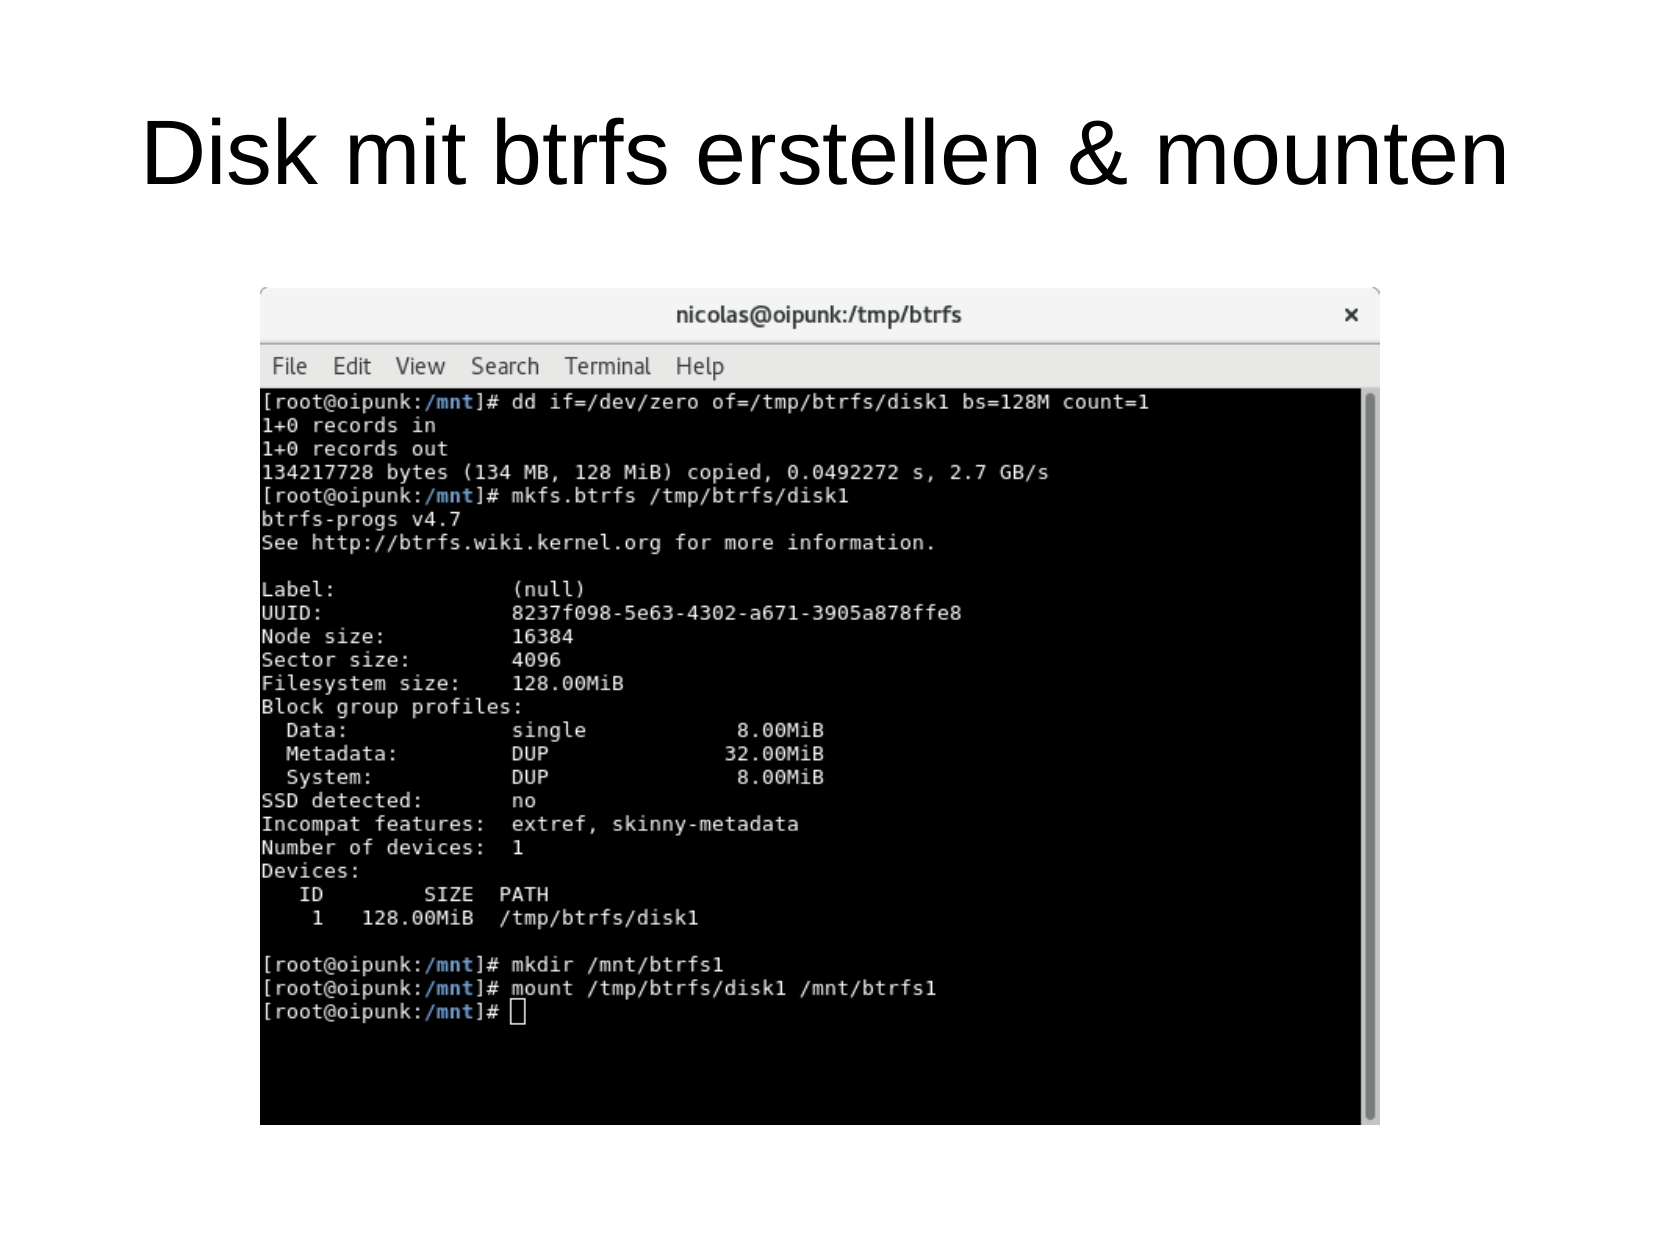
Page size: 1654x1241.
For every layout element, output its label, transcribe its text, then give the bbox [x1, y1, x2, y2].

picture [260, 287, 1380, 1126]
title Disk mit btrfs erstellen & mounten [82, 49, 1571, 257]
